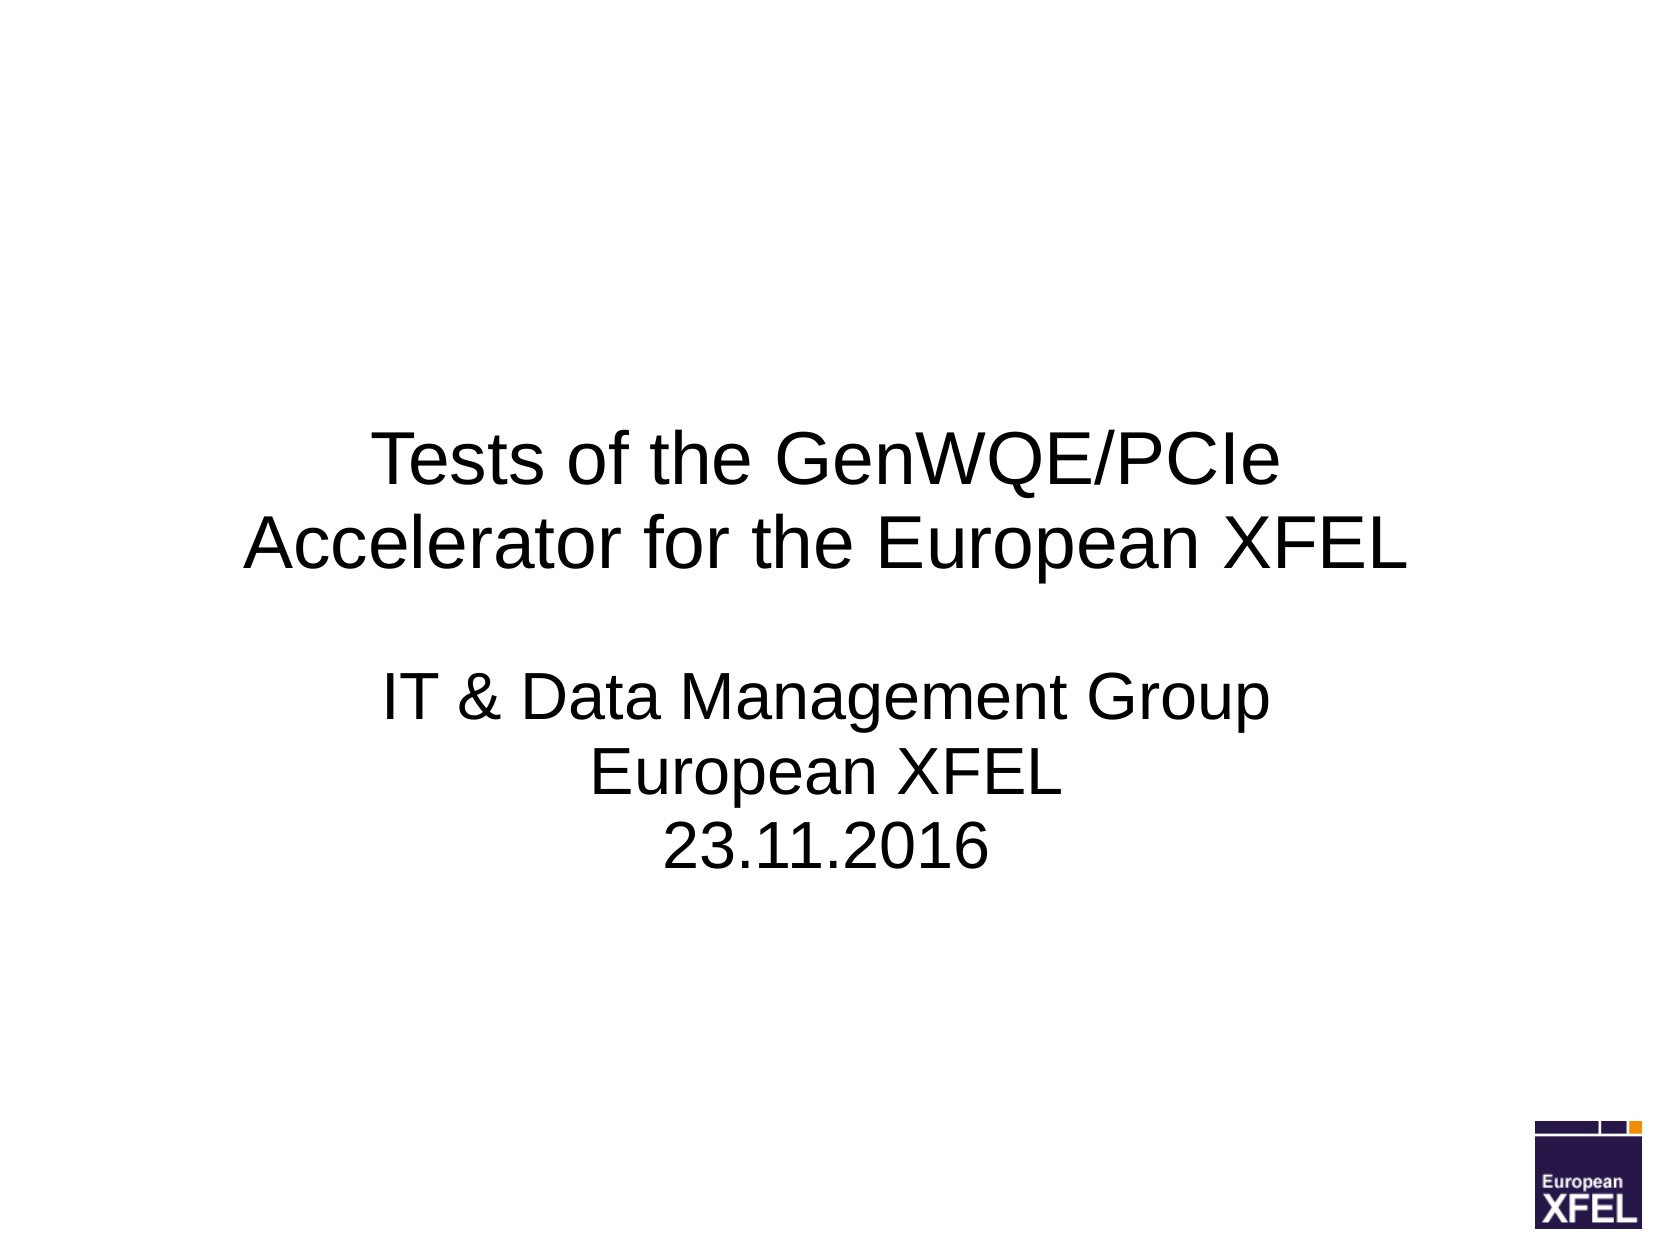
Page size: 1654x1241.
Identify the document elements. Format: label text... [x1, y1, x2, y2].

subtitle Tests of the GenWQE/PCIe Accelerator for the European XFEL IT & Data Management Group European XFEL 23.11.2016 [82, 290, 1571, 1010]
picture [1535, 1121, 1642, 1229]
